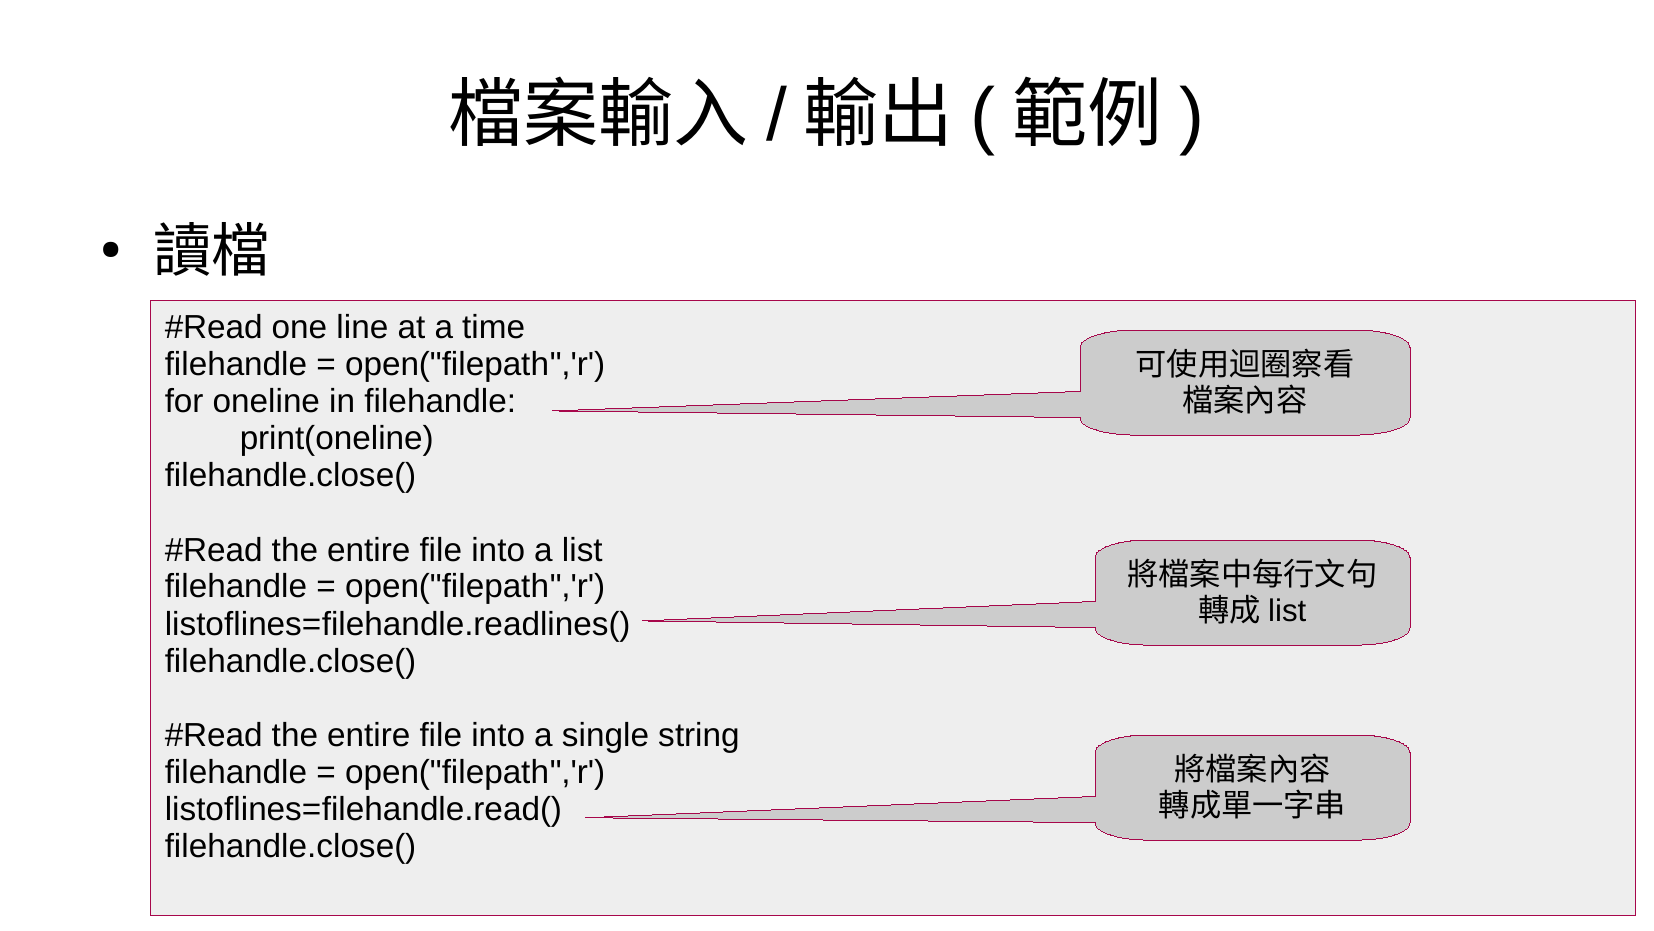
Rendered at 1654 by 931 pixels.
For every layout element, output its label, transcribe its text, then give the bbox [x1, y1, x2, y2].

text_box 可使用迴圈察看 檔案內容 [552, 330, 1411, 436]
list 讀檔 [82, 217, 1571, 758]
text_box #Read one line at a time filehandle = open("filepath",'r') for oneline in filehandle: print(oneline) filehandle.close() #Read the entire file into a list filehandle = open("filepath",'r') listoflines=filehandle.readlines() filehandle.close() #Read the entire file into a single string filehandle = open("filepath",'r') listoflines=filehandle.read() filehandle.close() [150, 300, 1636, 916]
title 檔案輸入/輸出(範例) [82, 37, 1571, 193]
text_box 將檔案內容 轉成單一字串 [585, 735, 1411, 841]
text_box 將檔案中每行文句 轉成list [642, 540, 1411, 646]
